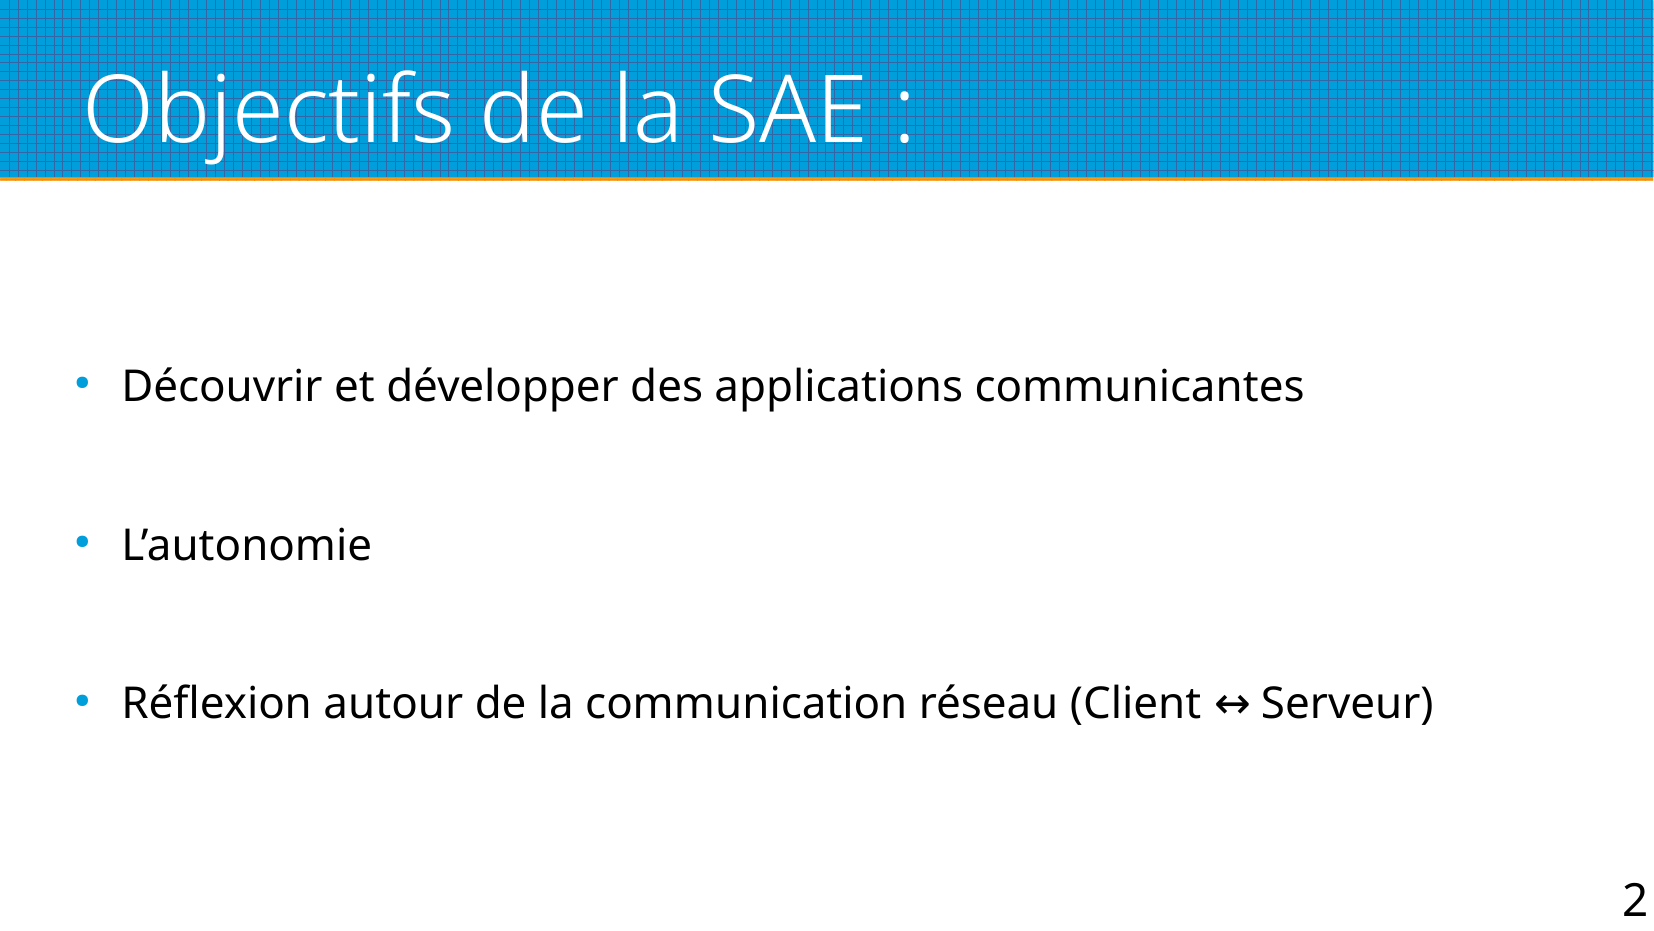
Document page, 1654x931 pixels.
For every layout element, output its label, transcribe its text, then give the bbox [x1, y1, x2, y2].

title Objectifs de la SAE : [82, 14, 1571, 171]
list Découvrir et développer des applications communicantes L’autonomie Réflexion autour de la communication réseau (Client ↔ Serveur) [59, 354, 1572, 739]
text_box 2 [1616, 867, 1654, 931]
